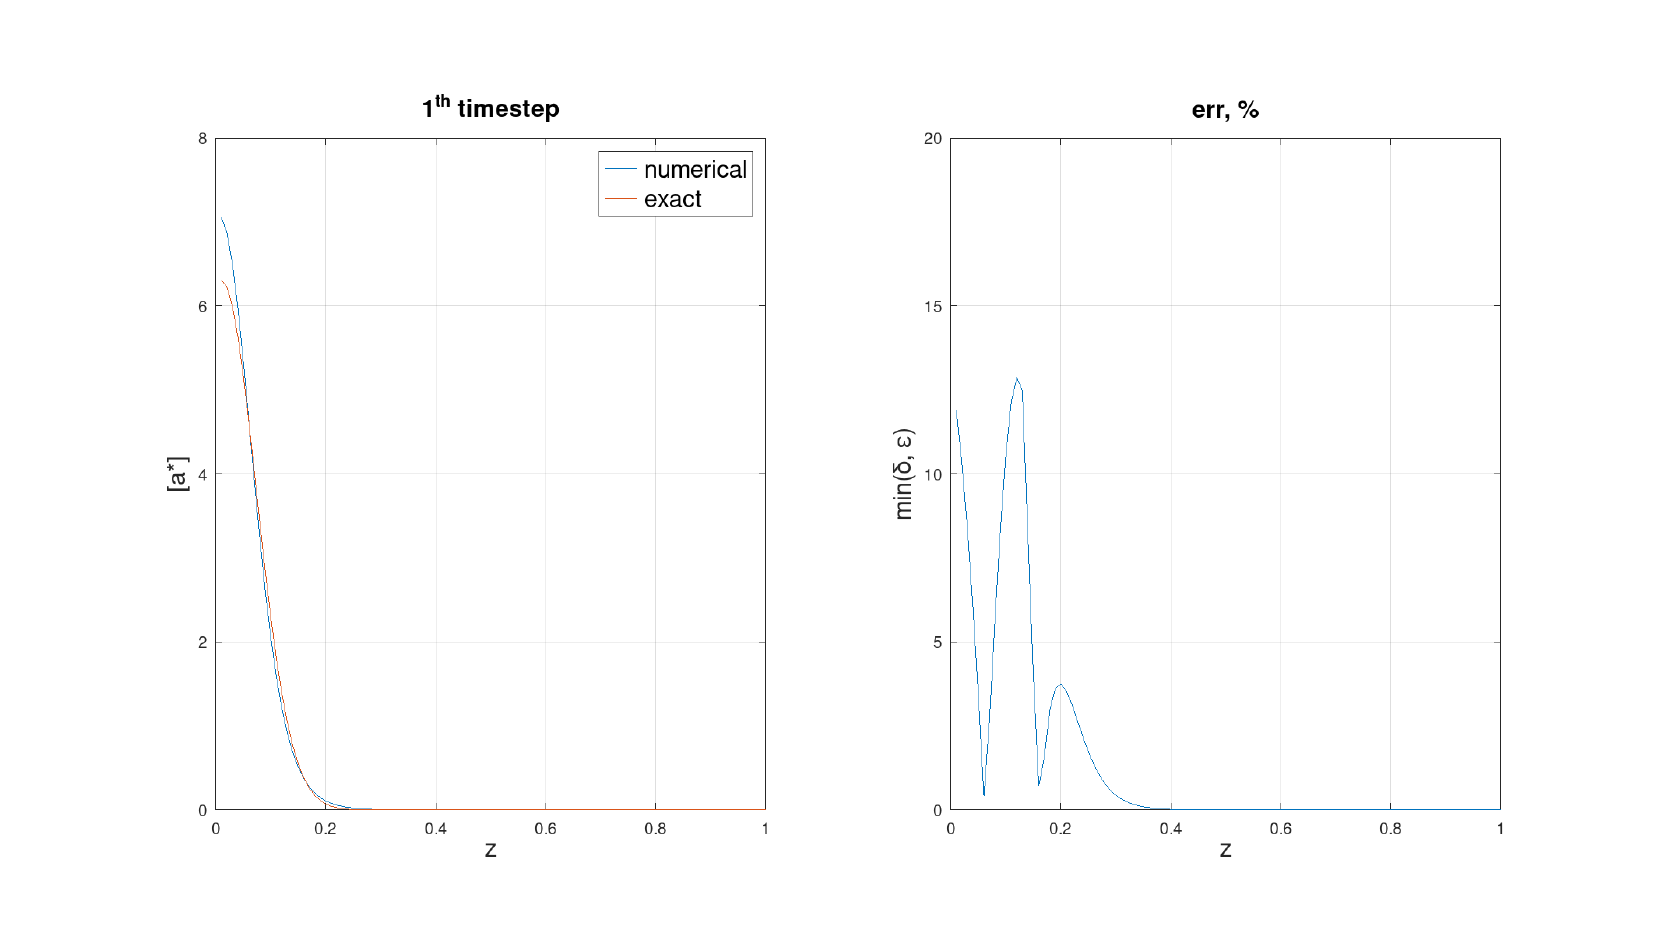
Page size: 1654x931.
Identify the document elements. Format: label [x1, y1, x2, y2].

picture [0, 76, 1654, 901]
